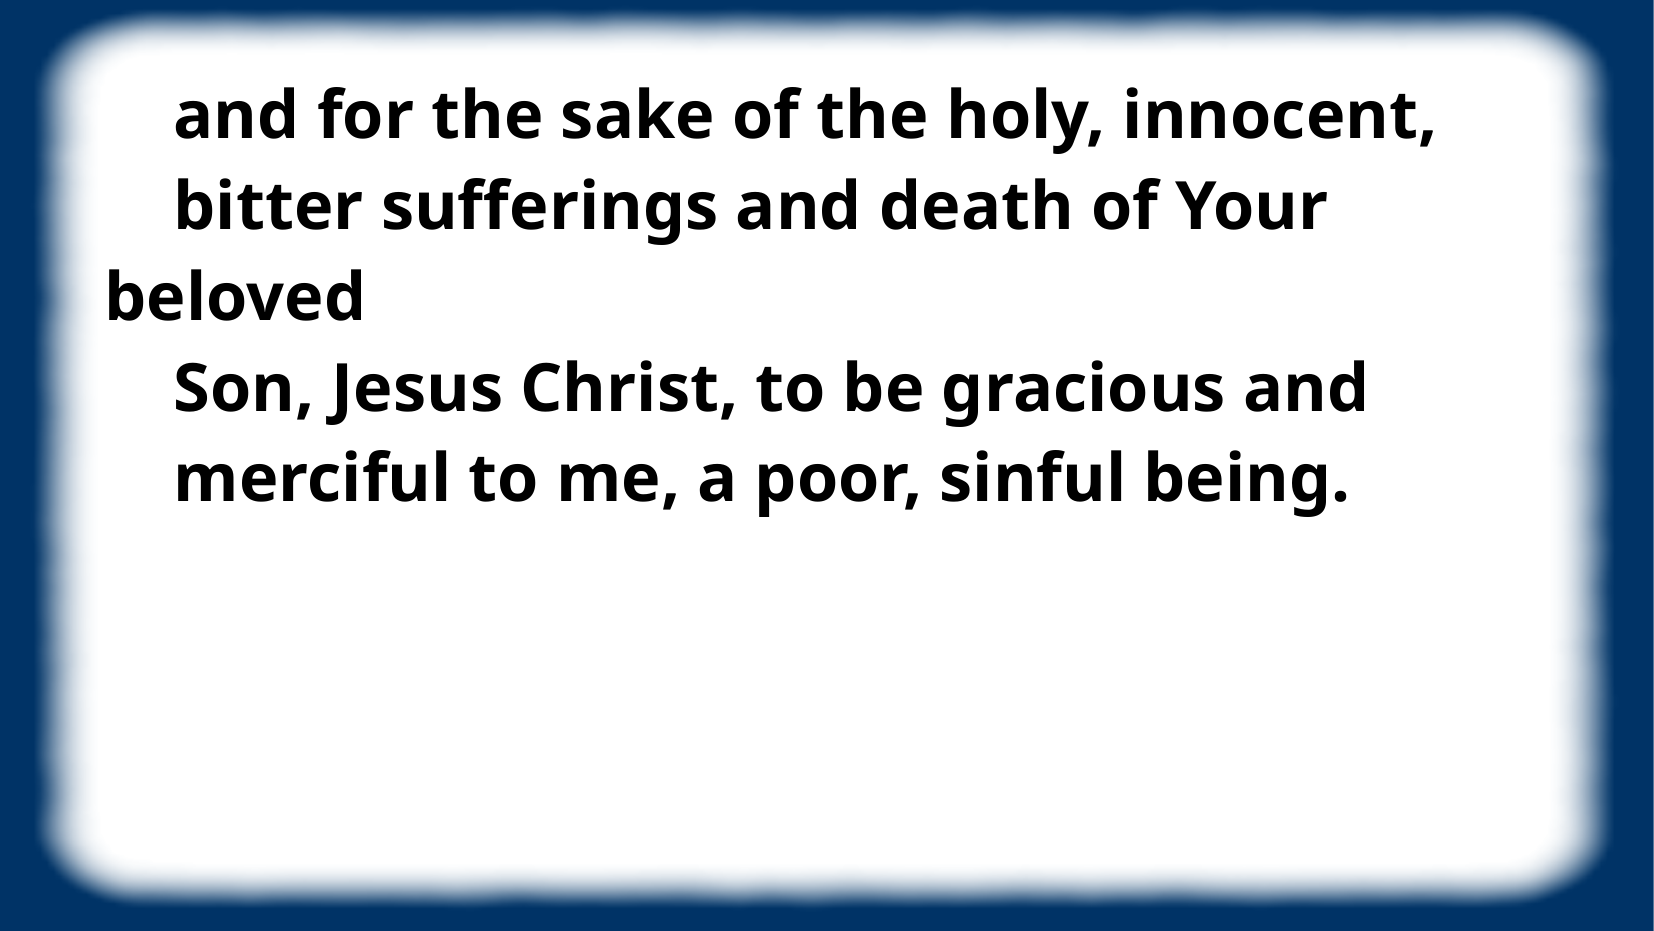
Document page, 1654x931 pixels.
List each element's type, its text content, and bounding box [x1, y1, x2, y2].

picture [0, 0, 1654, 931]
text_box and for the sake of the holy, innocent, bitter sufferings and death of Your beloved Son, Jesus Christ, to be gracious and merciful to me, a poor, sinful being. [90, 60, 1561, 466]
